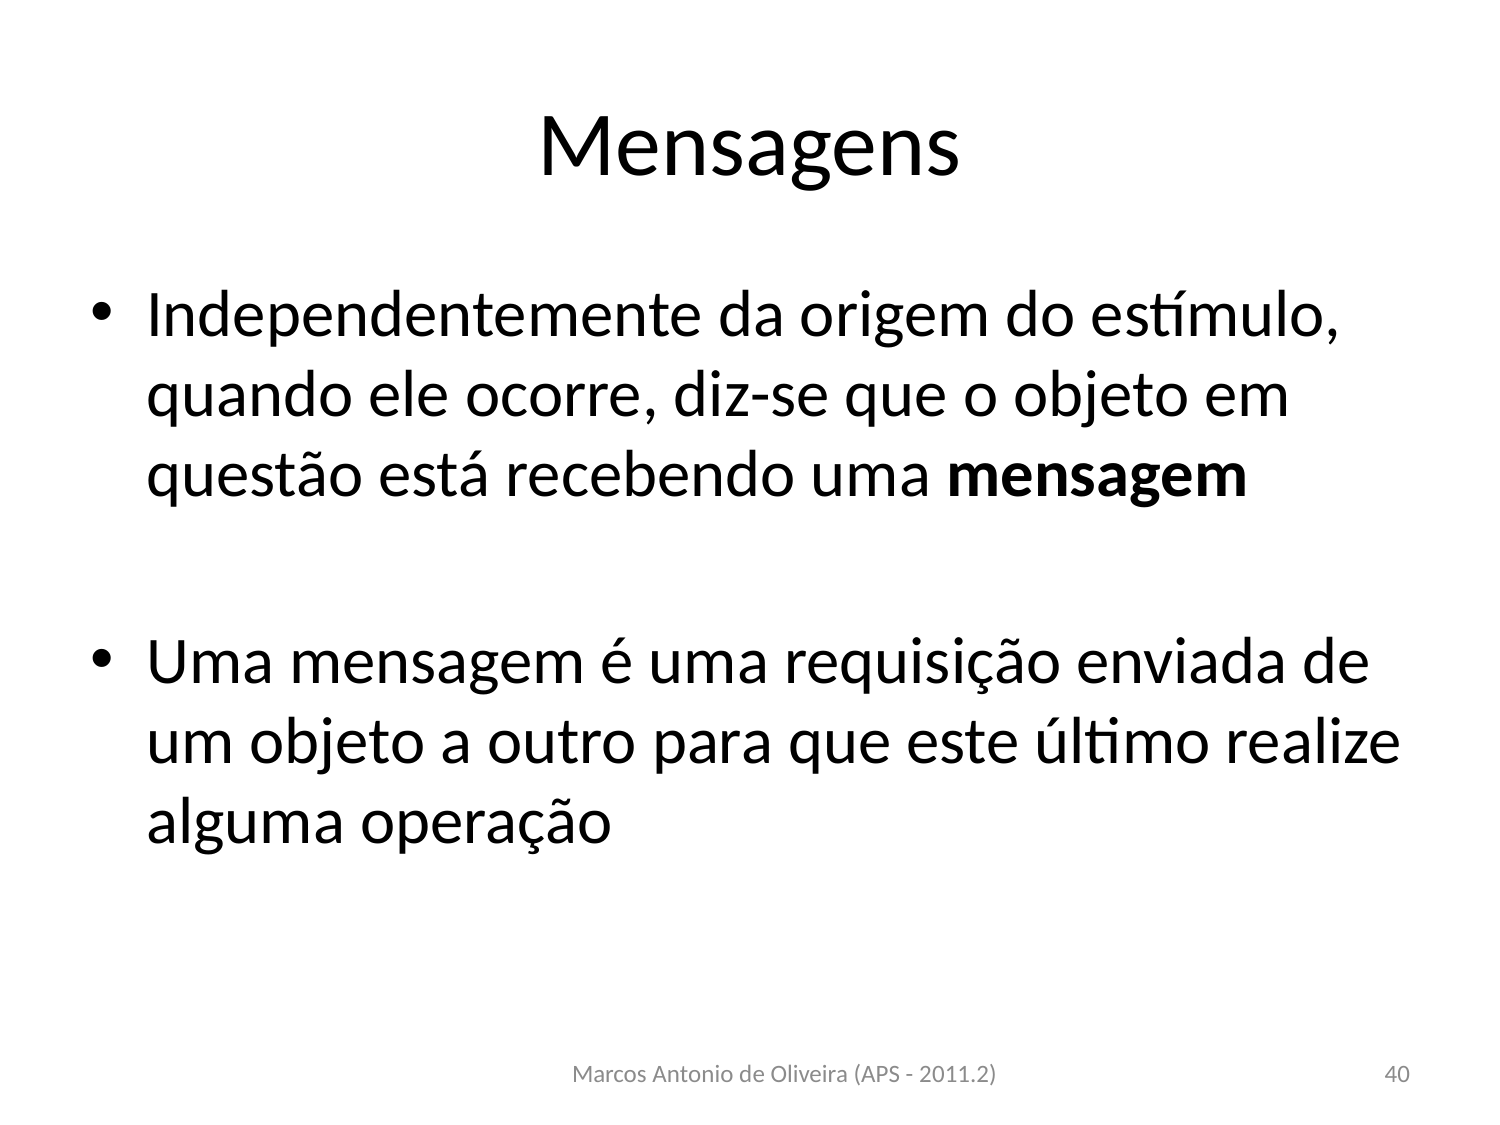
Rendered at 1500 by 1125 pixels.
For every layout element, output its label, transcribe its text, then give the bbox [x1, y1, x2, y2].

list Independentemente da origem do estímulo, quando ele ocorre, diz-se que o objeto em questão está recebendo uma mensagem Uma mensagem é uma requisição enviada de um objeto a outro para que este último realize alguma operação [75, 262, 1425, 1005]
slide_number <número> [1074, 1042, 1425, 1103]
footer Marcos Antonio de Oliveira (APS - 2011.2) [512, 1042, 1058, 1103]
title Mensagens [75, 45, 1425, 233]
